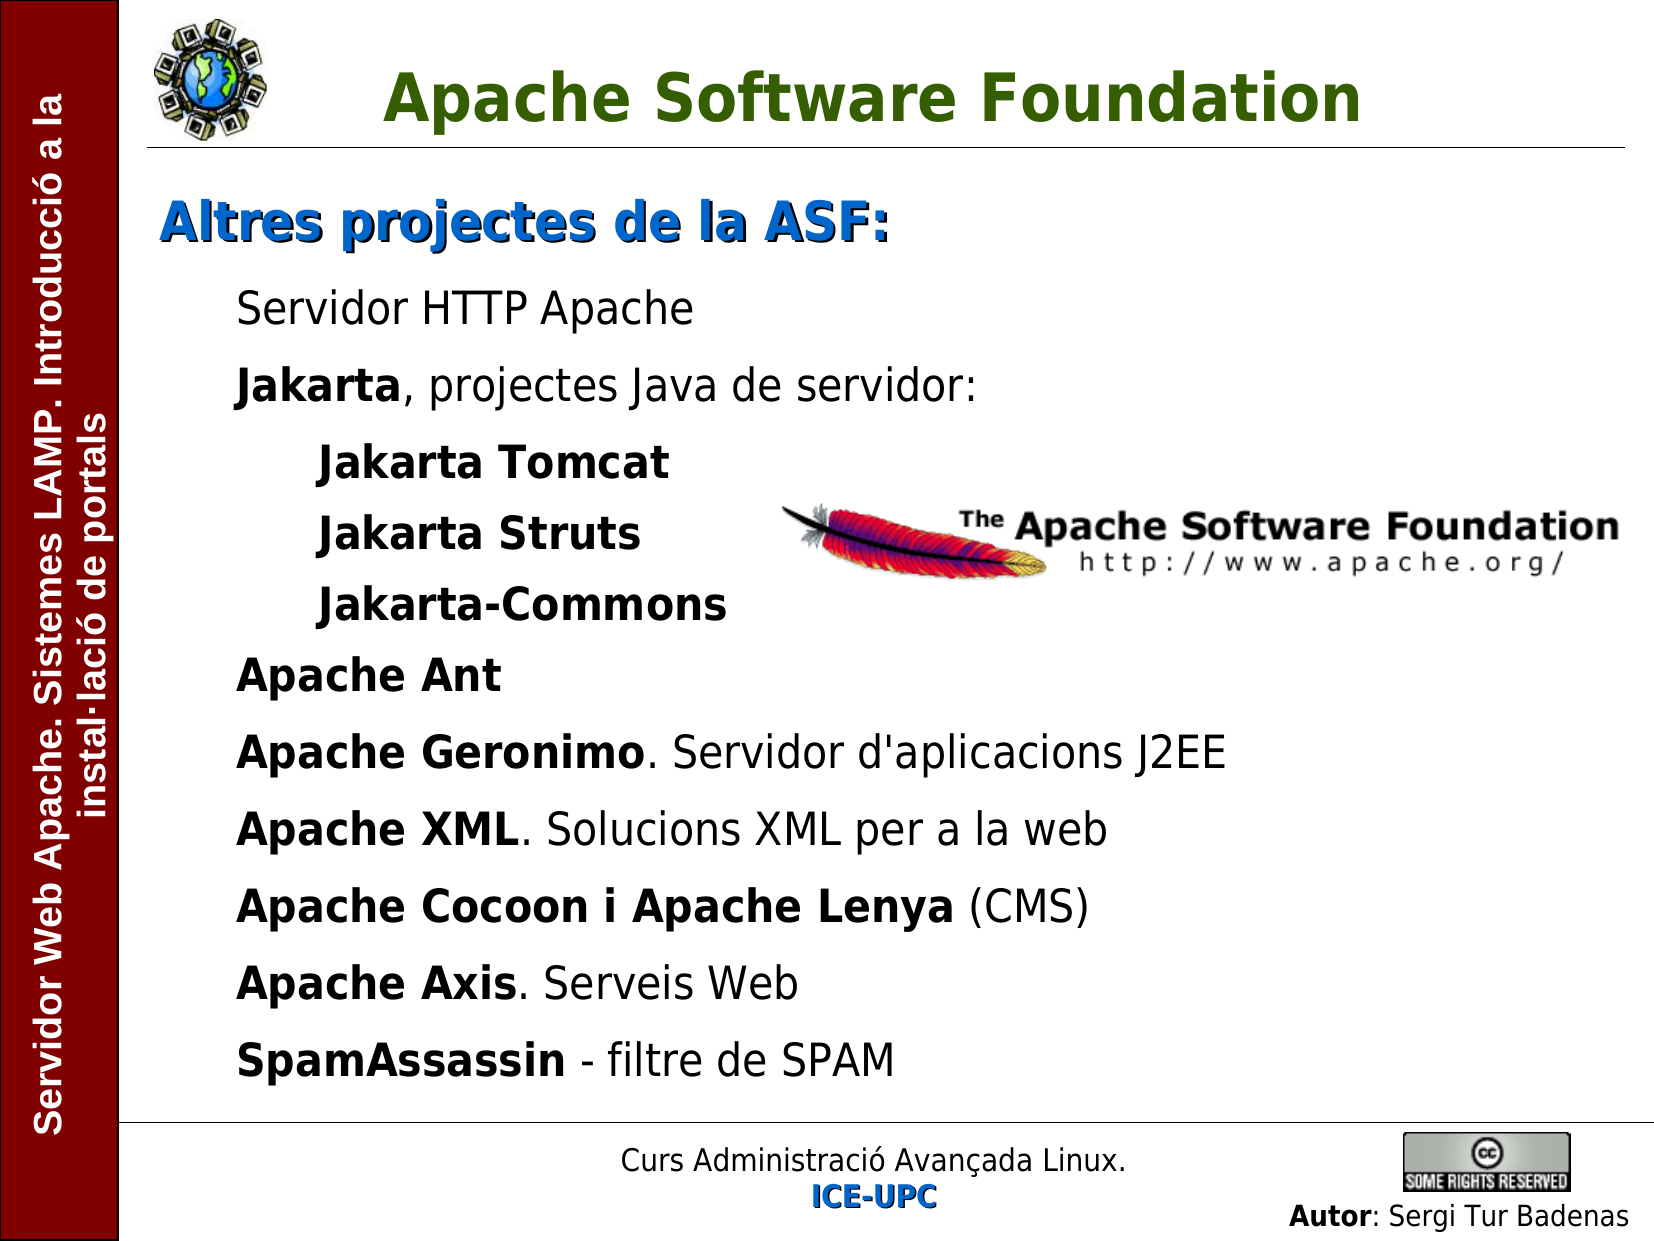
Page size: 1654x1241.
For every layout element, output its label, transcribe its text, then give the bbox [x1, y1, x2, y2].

picture [1403, 1179, 1571, 1192]
list Altres projectes de la ASF: Servidor HTTP Apache Jakarta, projectes Java de servidor: Jakarta Tomcat Jakarta Struts Jakarta-Commons Apache Ant Apache Geronimo. Servidor d'aplicacions J2EE Apache XML. Solucions XML per a la web Apache Cocoon i Apache Lenya (CMS) Apache Axis. Serveis Web SpamAssassin - filtre de SPAM [141, 189, 1630, 1179]
picture [782, 502, 1622, 582]
picture [154, 19, 268, 56]
title Apache Software Foundation [129, 56, 1619, 141]
